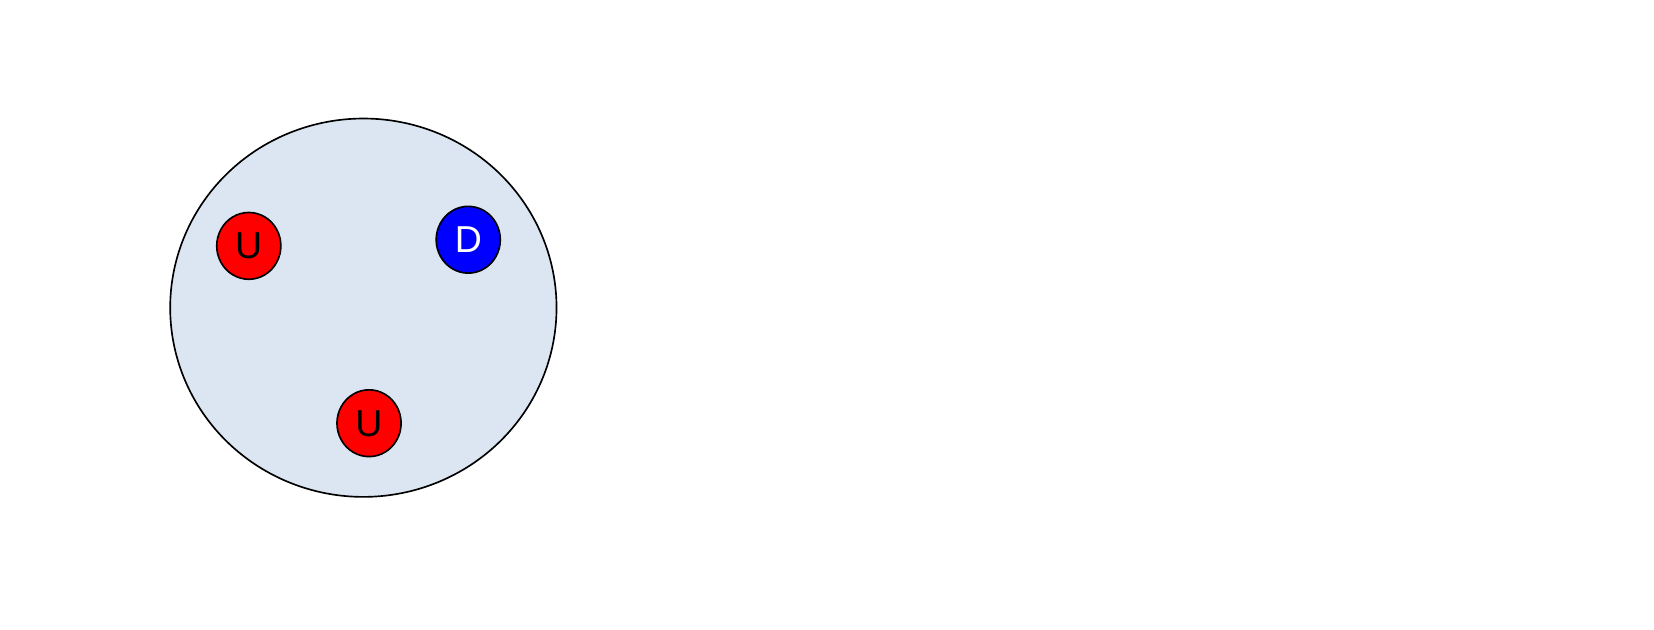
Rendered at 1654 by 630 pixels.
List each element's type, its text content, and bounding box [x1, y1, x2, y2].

text_box D [436, 206, 501, 274]
text_box U [336, 389, 402, 457]
text_box [170, 118, 557, 497]
text_box U [216, 212, 281, 280]
